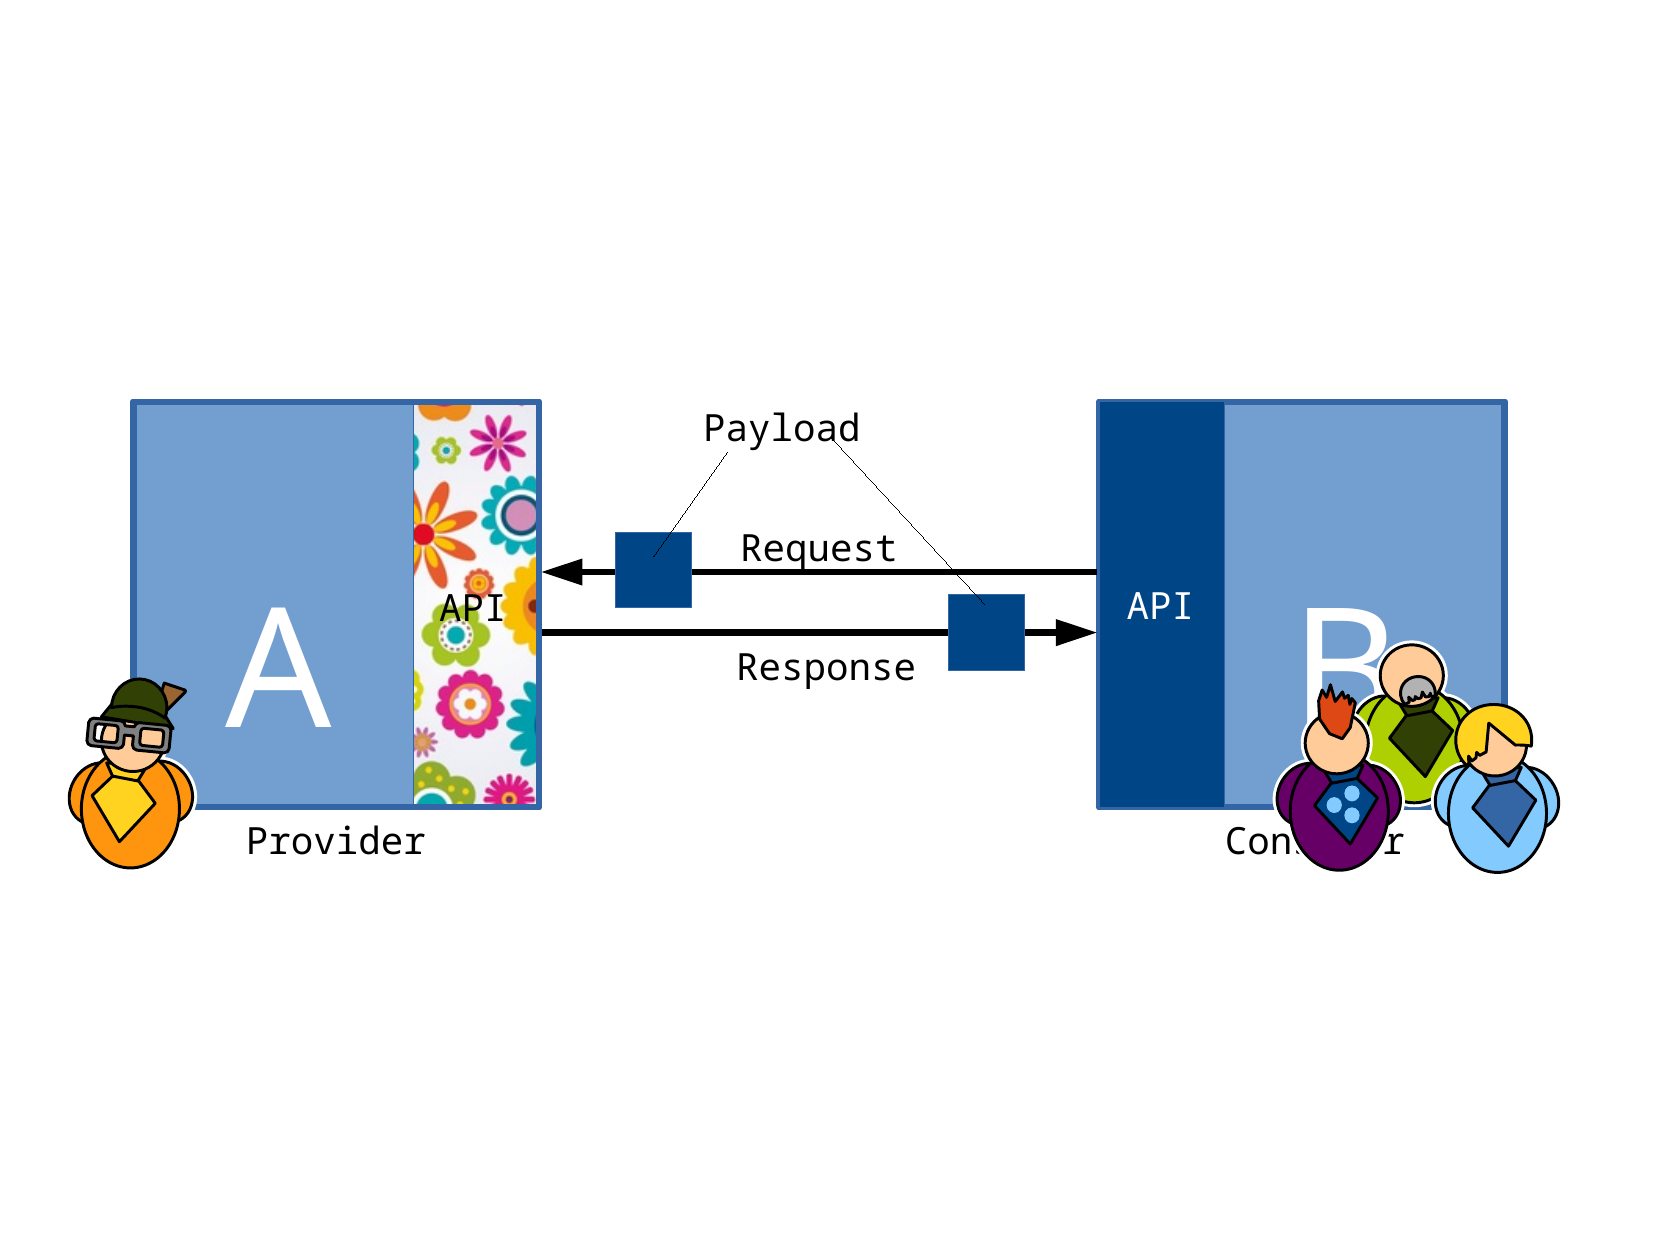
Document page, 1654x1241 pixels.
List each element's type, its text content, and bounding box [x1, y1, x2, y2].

text_box Consumer [1210, 807, 1319, 866]
text_box Payload [688, 393, 876, 453]
text_box Response [721, 632, 932, 691]
text_box Provider [231, 810, 441, 866]
text_box Request [725, 513, 913, 573]
text_box [1099, 401, 1559, 873]
text_box [615, 532, 692, 608]
text_box B [1277, 541, 1422, 751]
text_box [948, 594, 1025, 671]
text_box API [424, 574, 522, 633]
text_box Consumer [1360, 807, 1420, 866]
text_box [69, 405, 536, 868]
text_box API [1111, 572, 1209, 631]
text_box A [210, 541, 358, 751]
